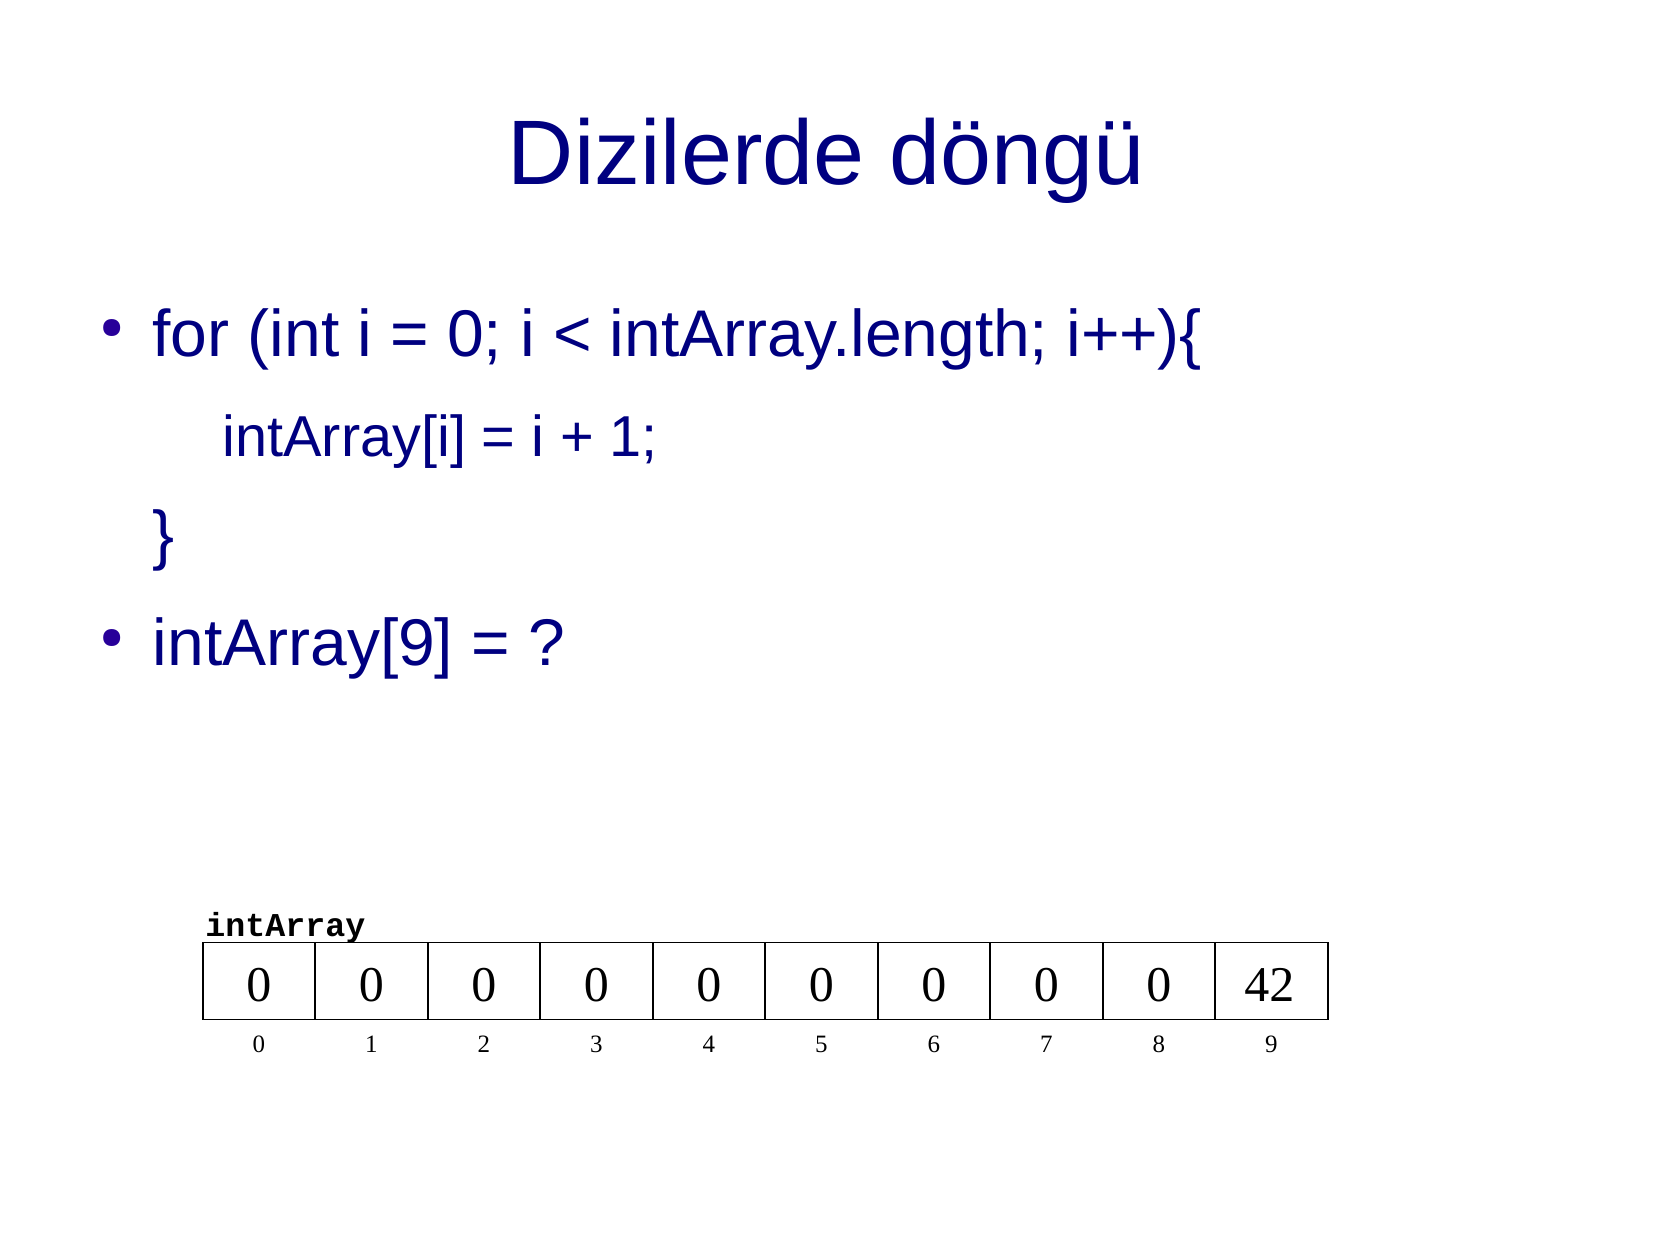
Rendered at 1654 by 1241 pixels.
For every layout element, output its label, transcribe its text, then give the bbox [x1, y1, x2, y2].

text_box 6 [890, 1020, 978, 1065]
text_box 0 [765, 942, 877, 1020]
text_box 0 [202, 952, 315, 1020]
list for (int i = 0; i < intArray.length; i++){ intArray[i] = i + 1; } intArray[9] = ? [82, 290, 1571, 681]
text_box 5 [777, 1020, 866, 1065]
text_box 0 [427, 942, 540, 1020]
text_box 4 [665, 1020, 753, 1065]
text_box 2 [440, 1020, 528, 1065]
text_box 0 [540, 942, 652, 1020]
text_box 8 [1115, 1020, 1203, 1065]
text_box 1 [327, 1020, 416, 1065]
text_box 3 [552, 1020, 641, 1065]
title Dizilerde döngü [82, 49, 1571, 257]
text_box 0 [652, 942, 765, 1020]
text_box 0 [990, 942, 1102, 1020]
text_box 0 [315, 942, 427, 1020]
text_box 42 [1213, 943, 1326, 1020]
text_box 0 [877, 942, 990, 1020]
text_box 0 [1102, 942, 1215, 1020]
text_box 0 [215, 1020, 303, 1065]
text_box intArray [190, 899, 381, 952]
text_box 7 [1002, 1020, 1091, 1065]
text_box 9 [1227, 1020, 1316, 1065]
